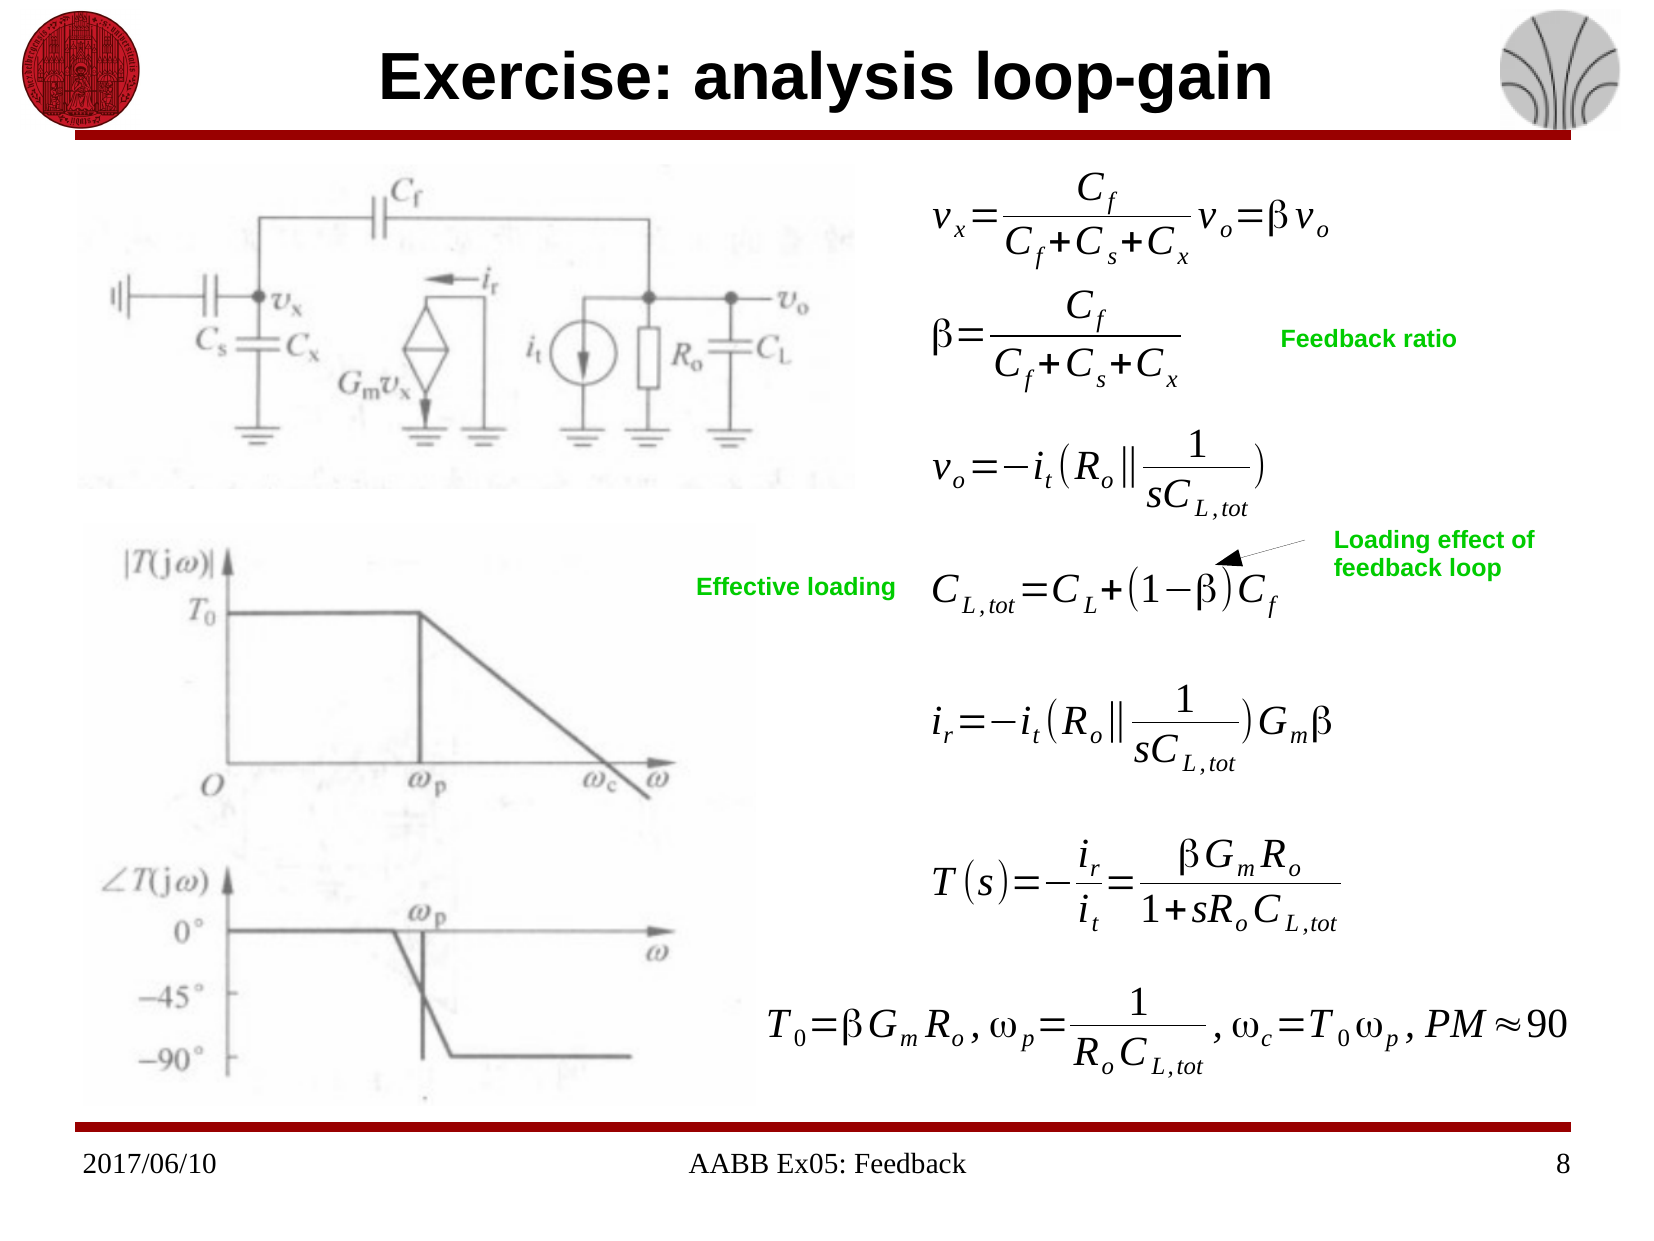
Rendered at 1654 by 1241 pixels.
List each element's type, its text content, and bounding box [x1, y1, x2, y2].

text_box Feedback ratio [1265, 317, 1536, 361]
title Exercise: analysis loop-gain [82, 25, 1571, 127]
chart [924, 420, 1273, 522]
picture [20, 9, 141, 130]
picture [83, 523, 756, 1106]
chart [924, 675, 1340, 777]
picture [77, 164, 856, 489]
chart [924, 564, 1285, 618]
picture [1500, 9, 1621, 131]
chart [924, 162, 1336, 271]
chart [924, 280, 1190, 393]
chart [924, 829, 1348, 938]
text_box Loading effect of feedback loop [1319, 518, 1590, 589]
text_box Effective loading [681, 565, 952, 609]
chart [759, 977, 1575, 1080]
